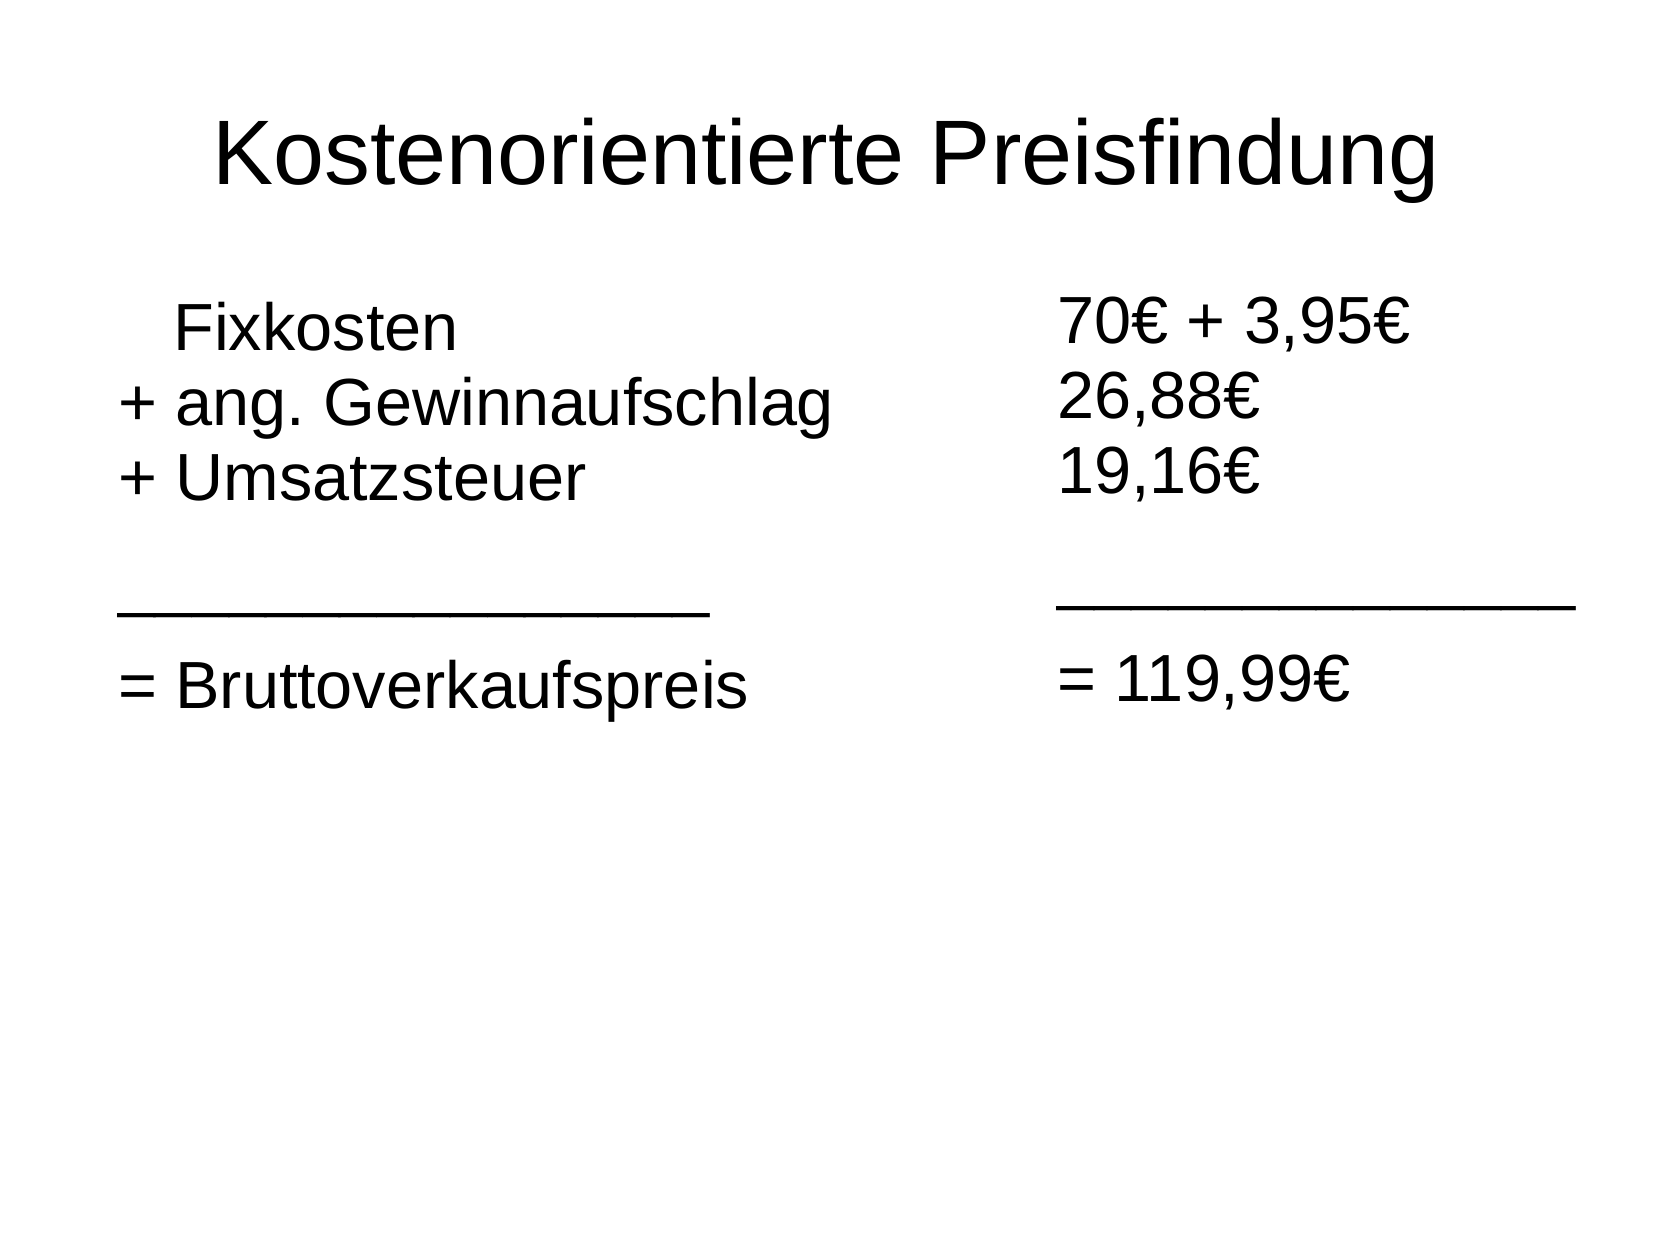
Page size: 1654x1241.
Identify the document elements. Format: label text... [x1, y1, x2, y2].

list Fixkosten + ang. Gewinnaufschlag + Umsatzsteuer ________________ = Bruttoverkaufspreis [47, 290, 863, 1109]
list 70€ + 3,95€ 26,88€ 19,16€ ______________ = 119,99€ [986, 283, 1654, 1102]
title Kostenorientierte Preisfindung [82, 49, 1571, 257]
